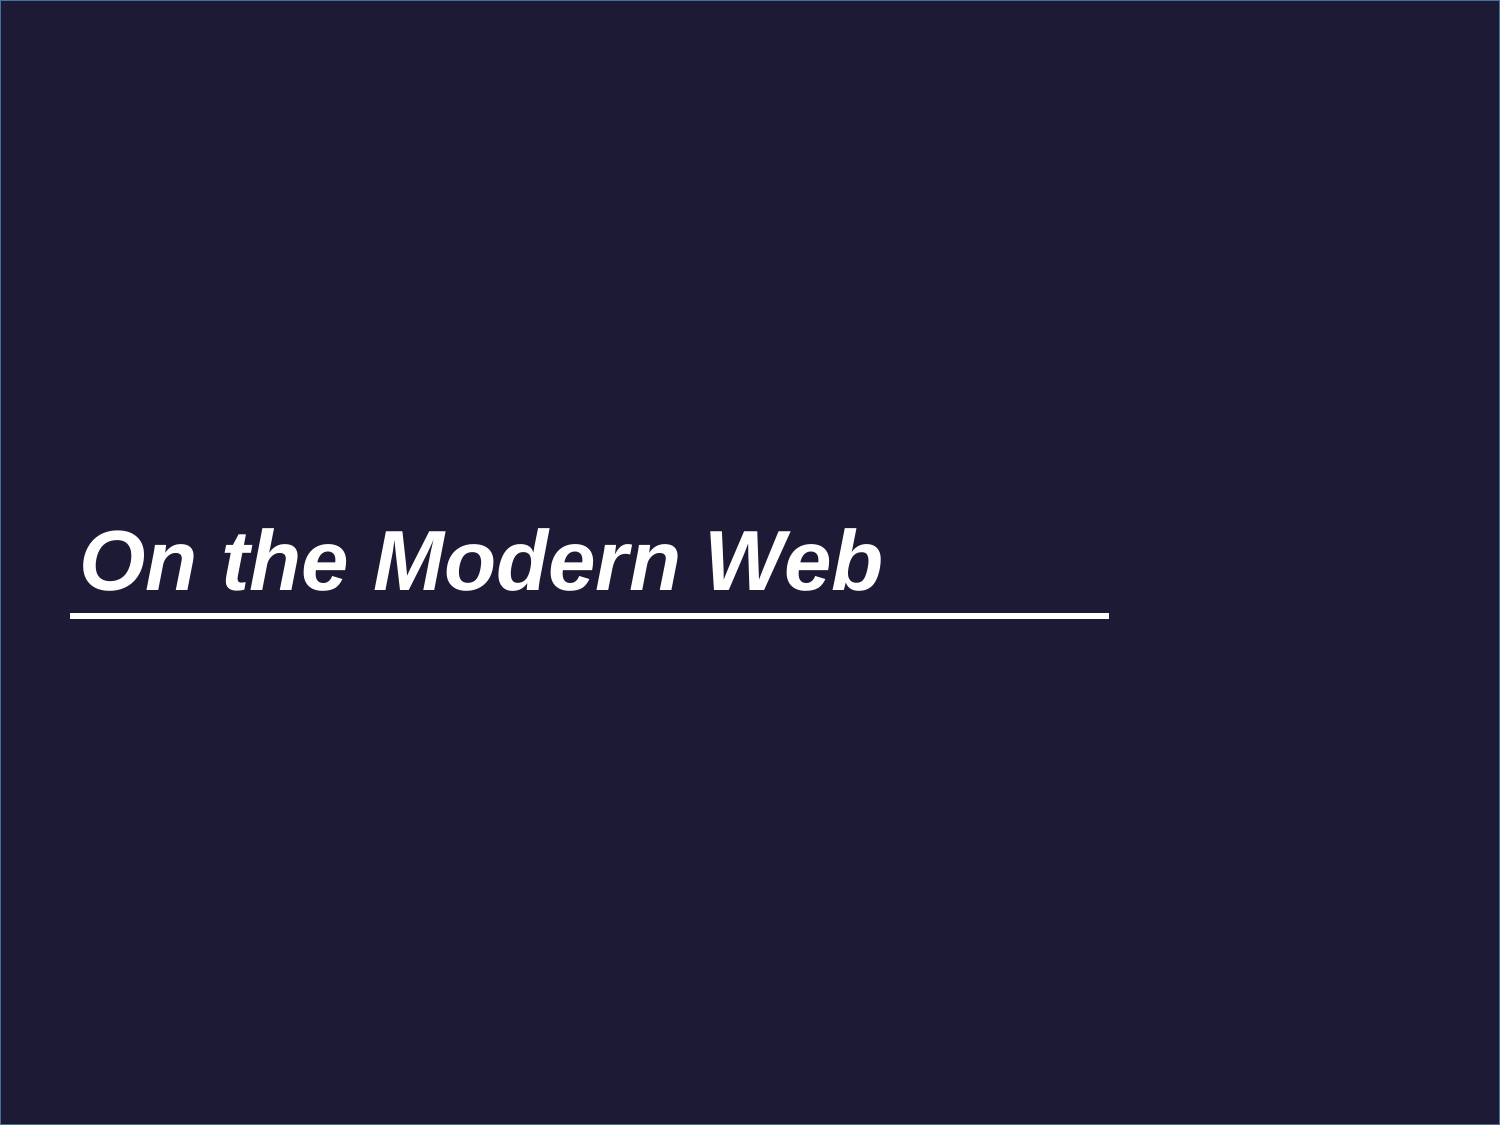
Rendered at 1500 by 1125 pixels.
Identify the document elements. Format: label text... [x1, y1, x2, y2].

title On the Modern Web [64, 484, 1415, 628]
